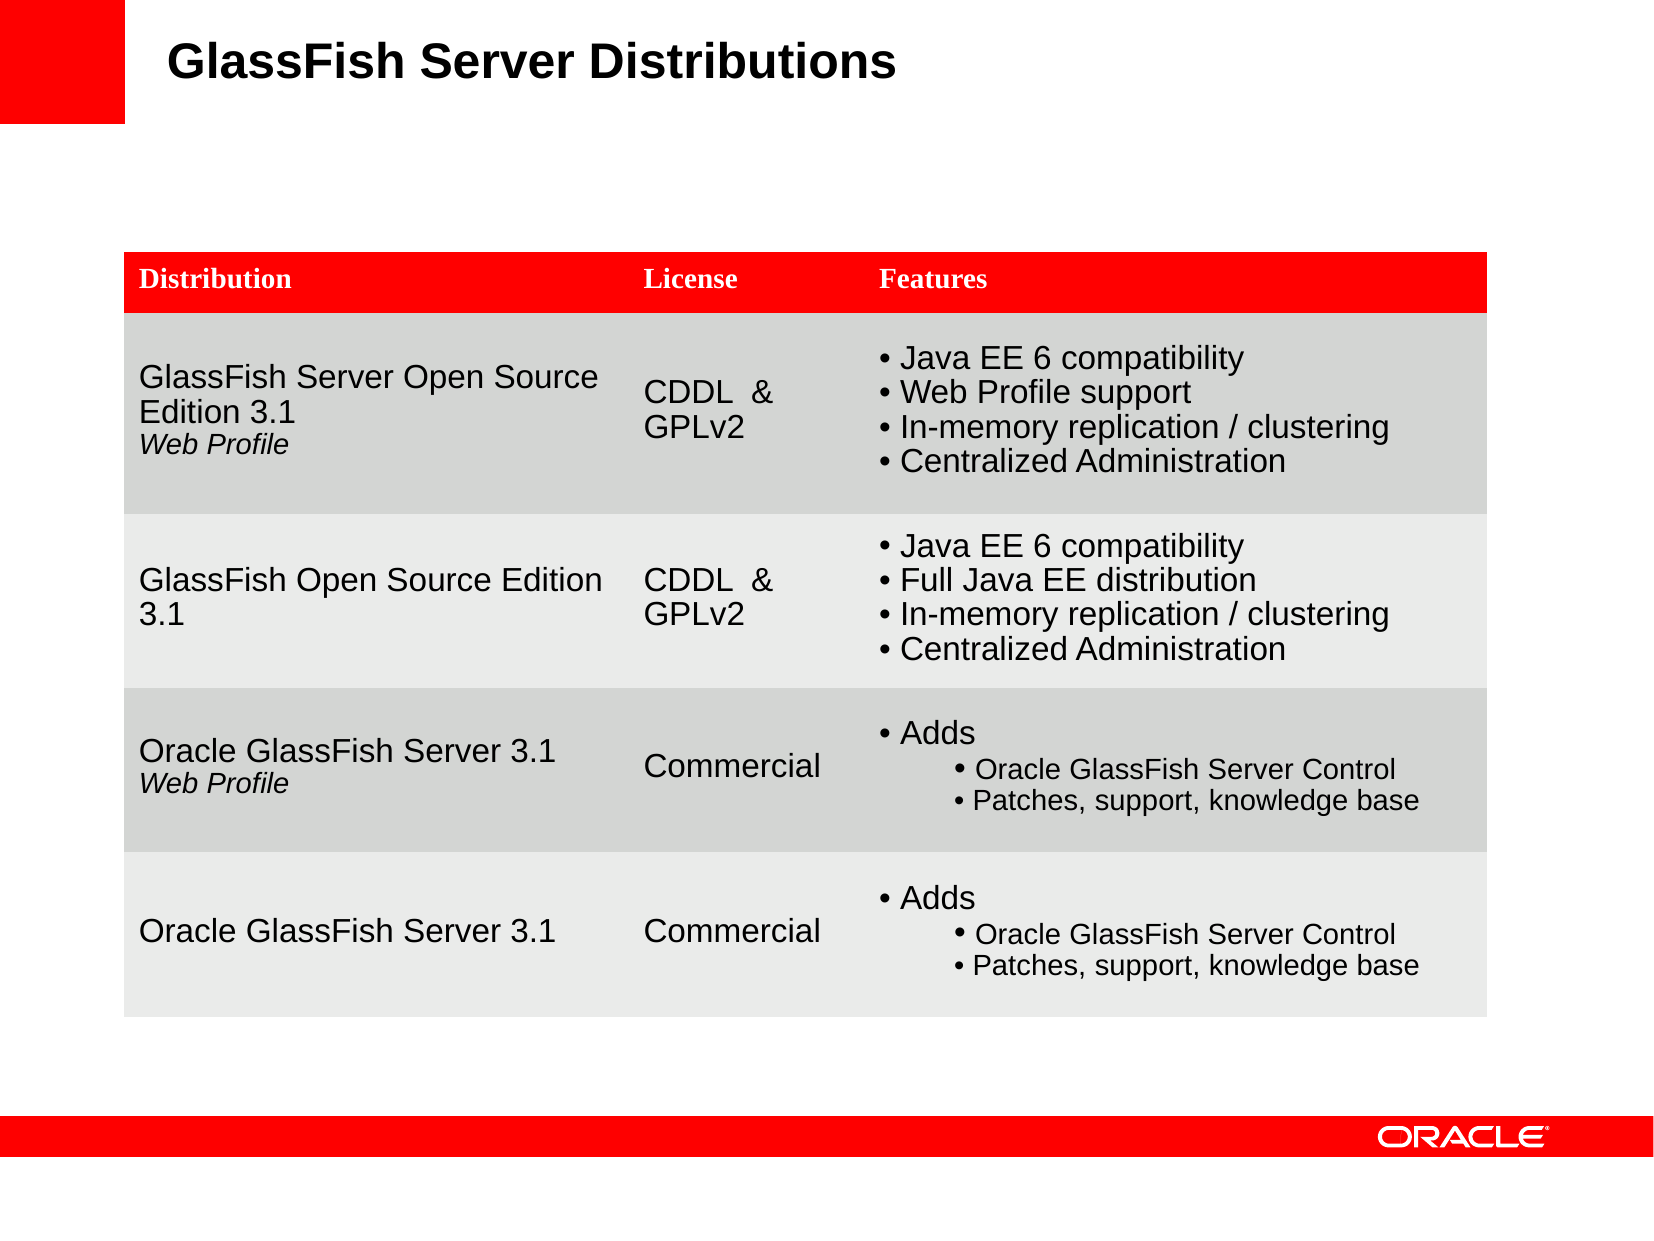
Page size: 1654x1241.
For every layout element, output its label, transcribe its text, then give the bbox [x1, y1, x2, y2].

text_box GlassFish Server Distributions [152, 21, 1654, 136]
table_cell GlassFish Open Source Edition 3.1 [124, 514, 628, 688]
table_cell CDDL & GPLv2 [628, 313, 864, 514]
table_cell CDDL & GPLv2 [628, 514, 864, 688]
table_cell Java EE 6 compatibility Web Profile support In-memory replication / clustering Centralized Administration [864, 313, 1487, 514]
table_cell Adds Oracle GlassFish Server Control Patches, support, knowledge base [864, 852, 1487, 1017]
table_cell Adds Oracle GlassFish Server Control Patches, support, knowledge base [864, 688, 1487, 852]
table_cell Commercial [628, 852, 864, 1017]
table_header Features [864, 252, 1487, 313]
table_header Distribution [124, 252, 628, 313]
table_cell Commercial [628, 688, 864, 852]
table_cell Oracle GlassFish Server 3.1 Web Profile [124, 688, 628, 852]
table_cell Java EE 6 compatibility Full Java EE distribution In-memory replication / clustering Centralized Administration [864, 514, 1487, 688]
table_cell Oracle GlassFish Server 3.1 [124, 852, 628, 1017]
picture [0, 0, 125, 124]
table_cell GlassFish Server Open Source Edition 3.1 Web Profile [124, 313, 628, 514]
table_header License [628, 252, 864, 313]
picture [0, 1116, 1654, 1157]
